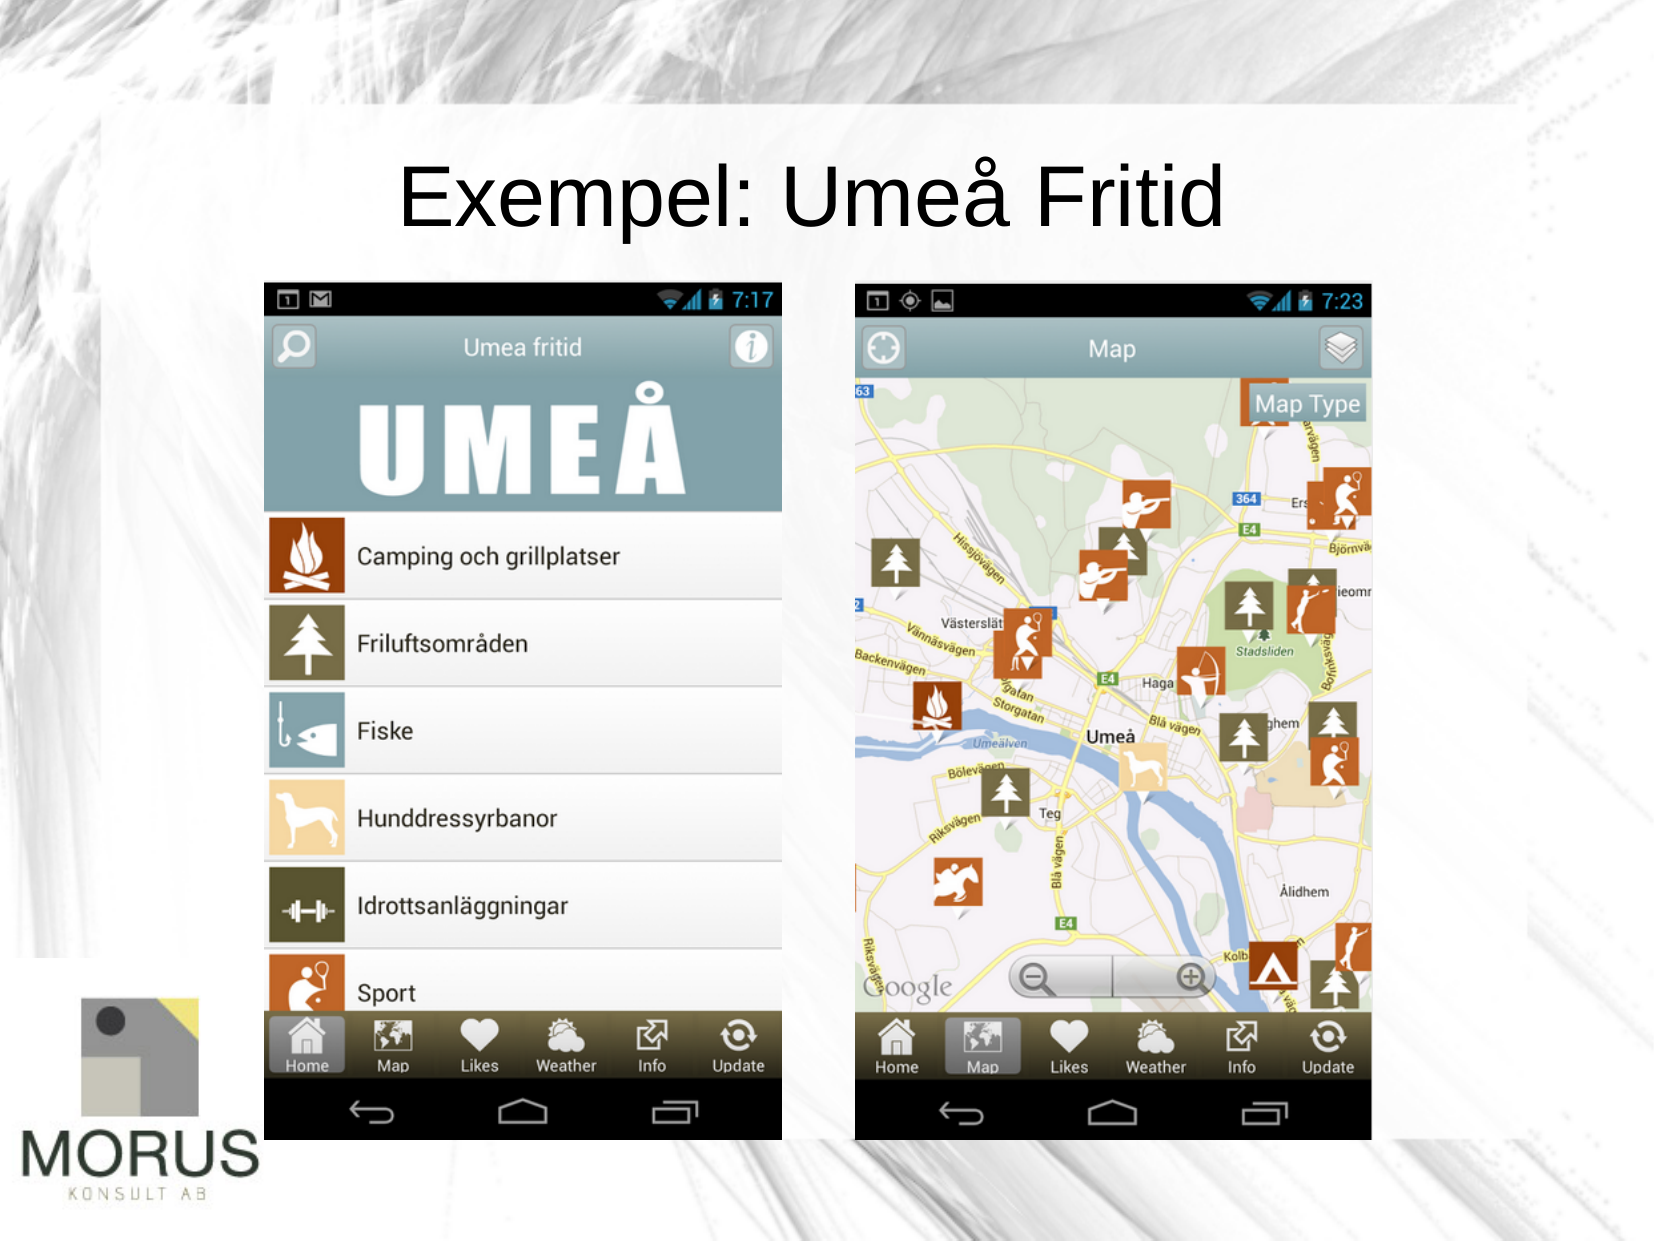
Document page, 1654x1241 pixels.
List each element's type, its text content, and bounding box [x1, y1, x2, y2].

picture [0, 0, 1654, 1241]
title Exempel: Umeå Fritid [118, 112, 1506, 281]
